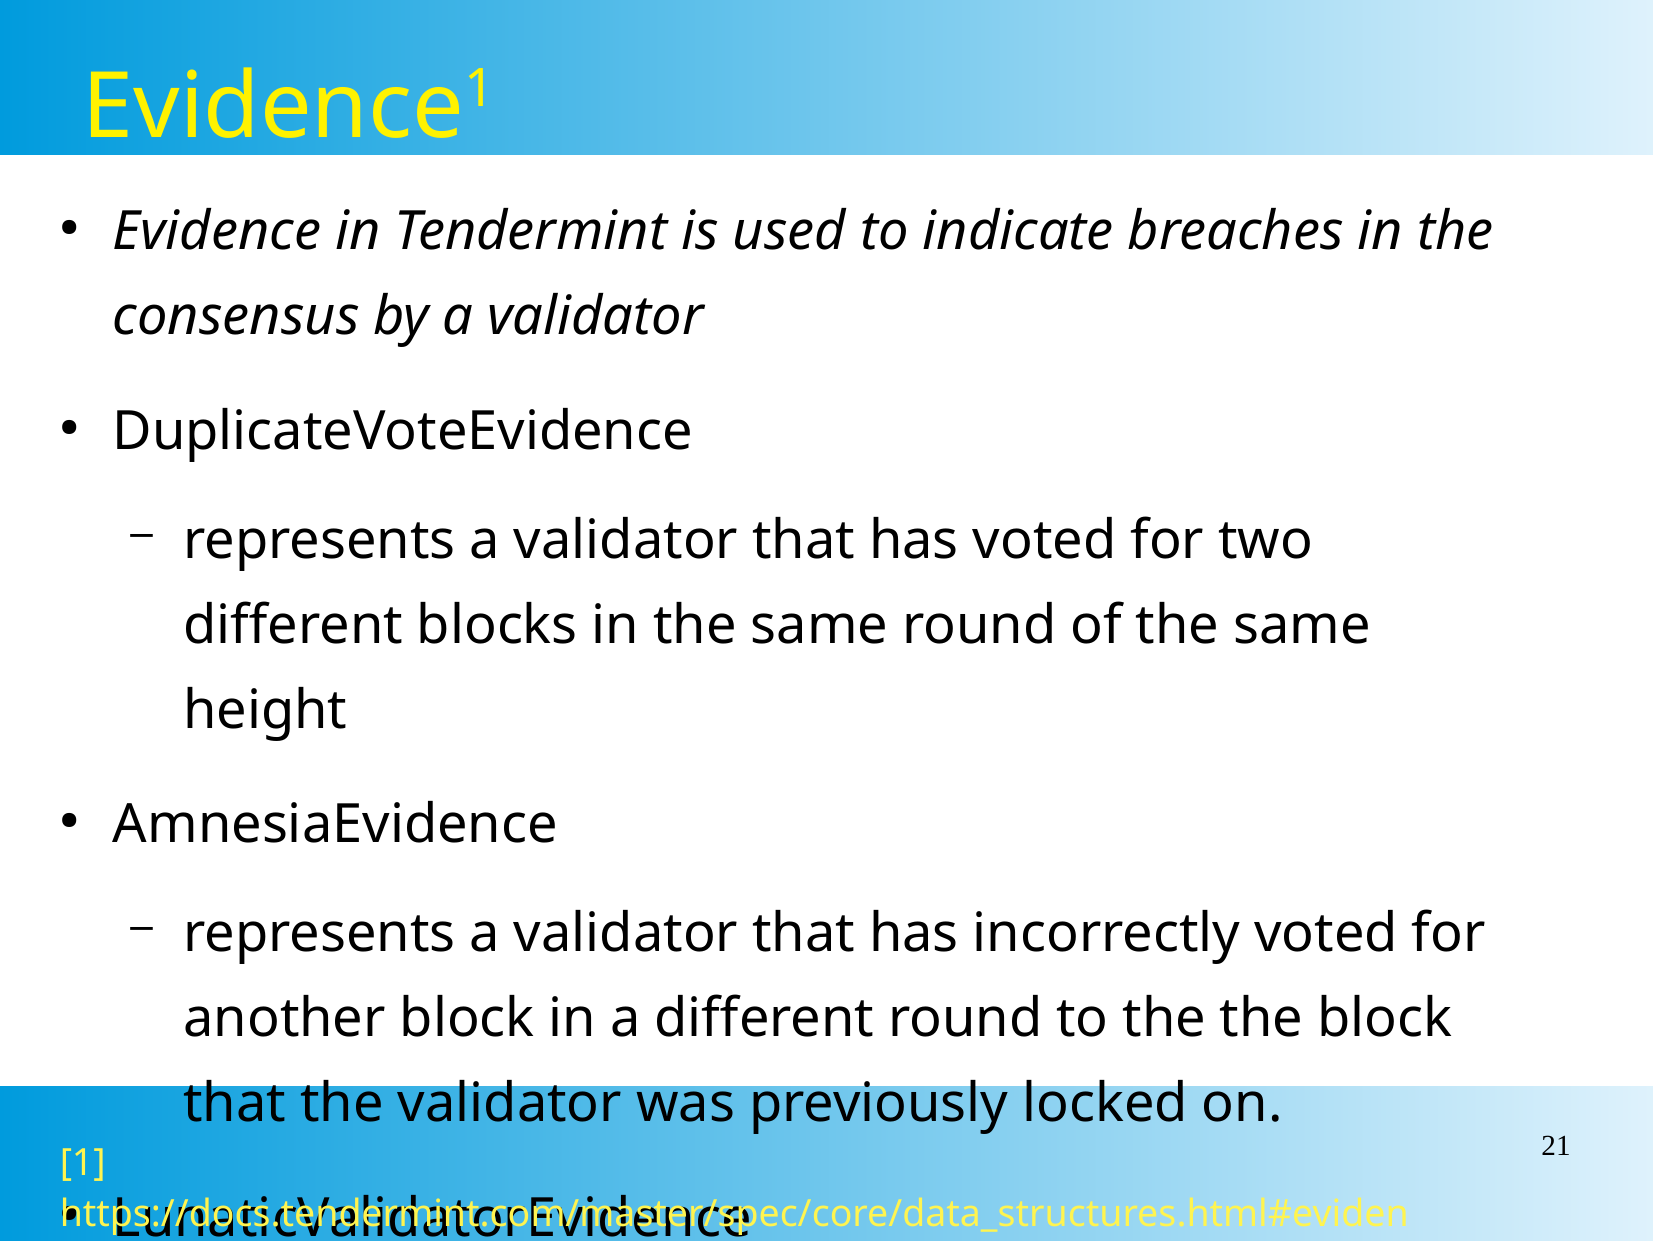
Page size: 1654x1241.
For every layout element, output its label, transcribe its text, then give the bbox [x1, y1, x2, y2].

list Evidence in Tendermint is used to indicate breaches in the consensus by a validator DuplicateVoteEvidence represents a validator that has voted for two different blocks in the same round of the same height AmnesiaEvidence represents a validator that has incorrectly voted for another block in a different round to the the block that the validator was previously locked on. LunaticValidatorEvidence represents a validator that has signed for an arbitrary application state. [41, 180, 1531, 901]
title Evidence1 [82, 49, 1571, 155]
text_box [1] https://docs.tendermint.com/master/spec/core/data_structures.html#evidence [45, 1128, 1426, 1186]
picture [129, 1186, 134, 1232]
